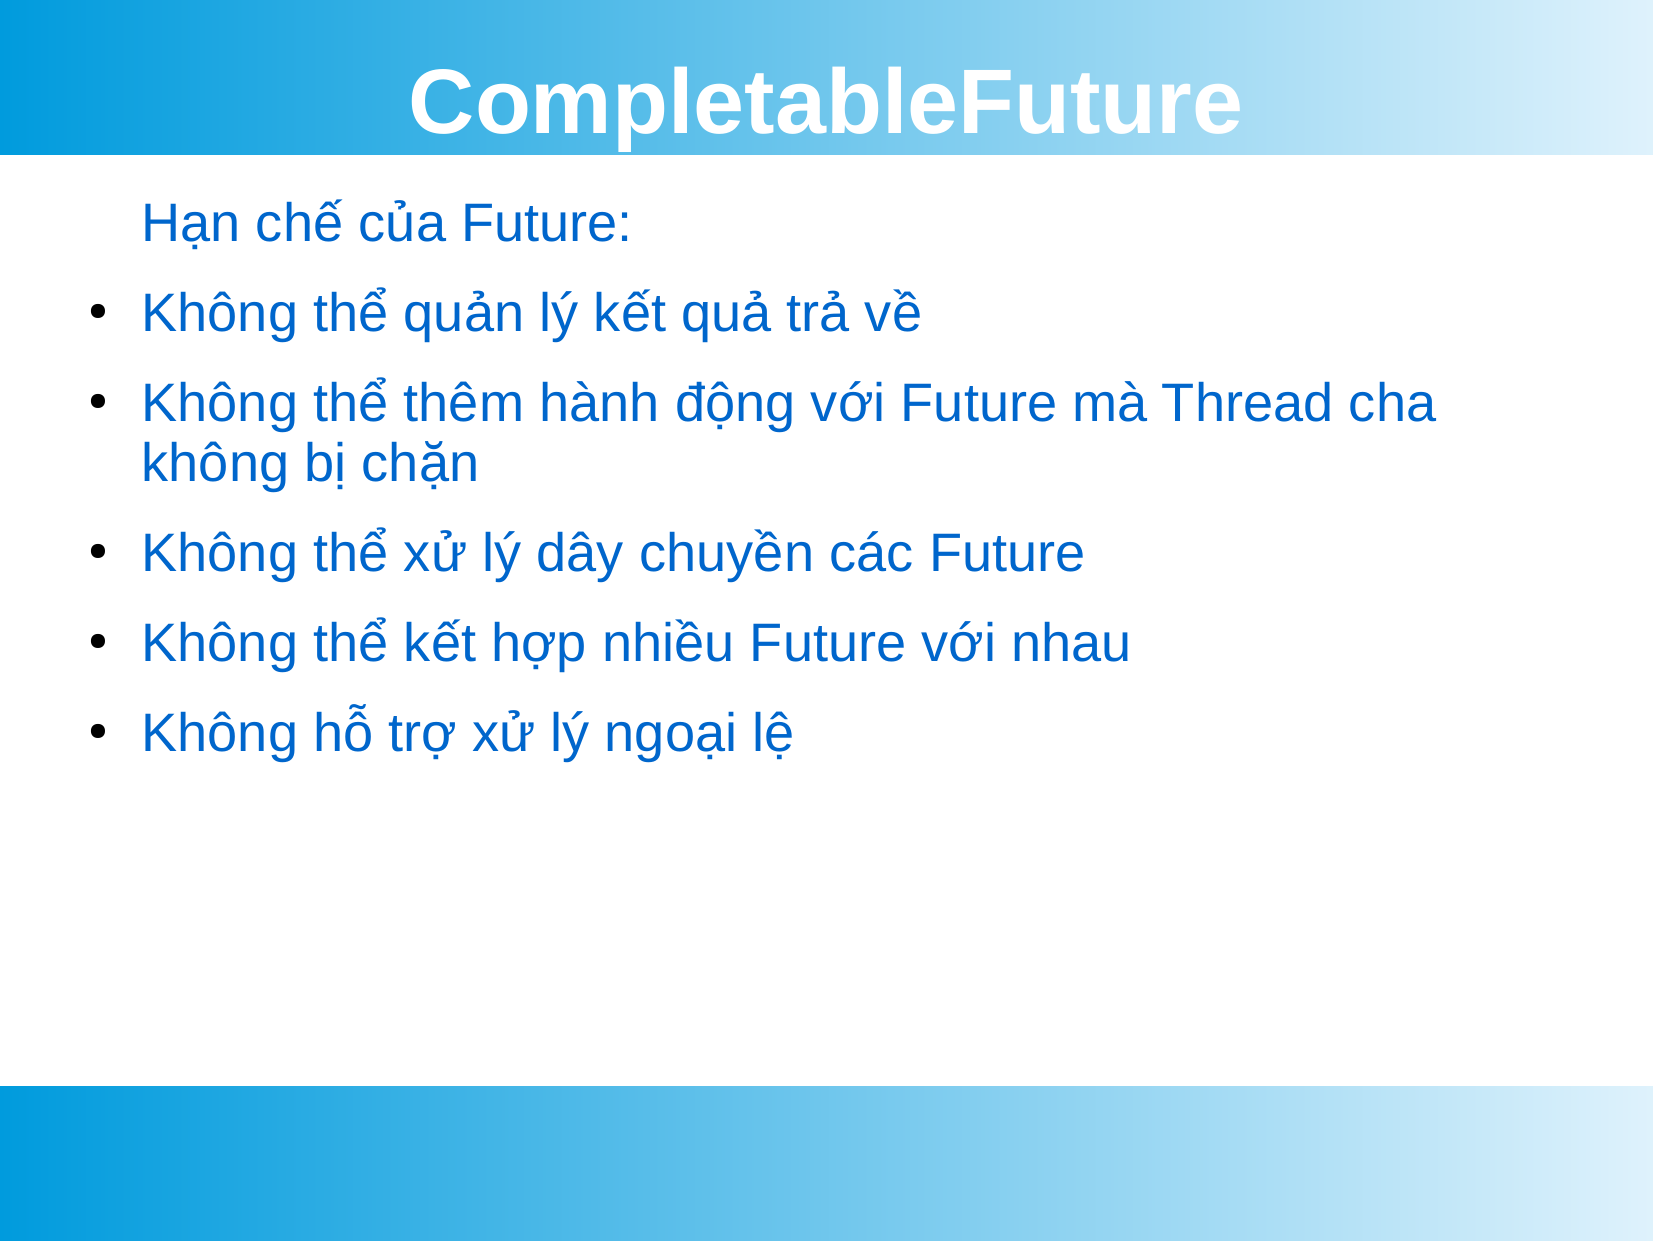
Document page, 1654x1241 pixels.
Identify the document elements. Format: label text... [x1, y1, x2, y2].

title CompletableFuture [82, 49, 1571, 155]
list Hạn chế của Future: Không thể quản lý kết quả trả về Không thể thêm hành động với Future mà Thread cha không bị chặn Không thể xử lý dây chuyền các Future Không thể kết hợp nhiều Future với nhau Không hỗ trợ xử lý ngoại lệ [70, 192, 1559, 1078]
